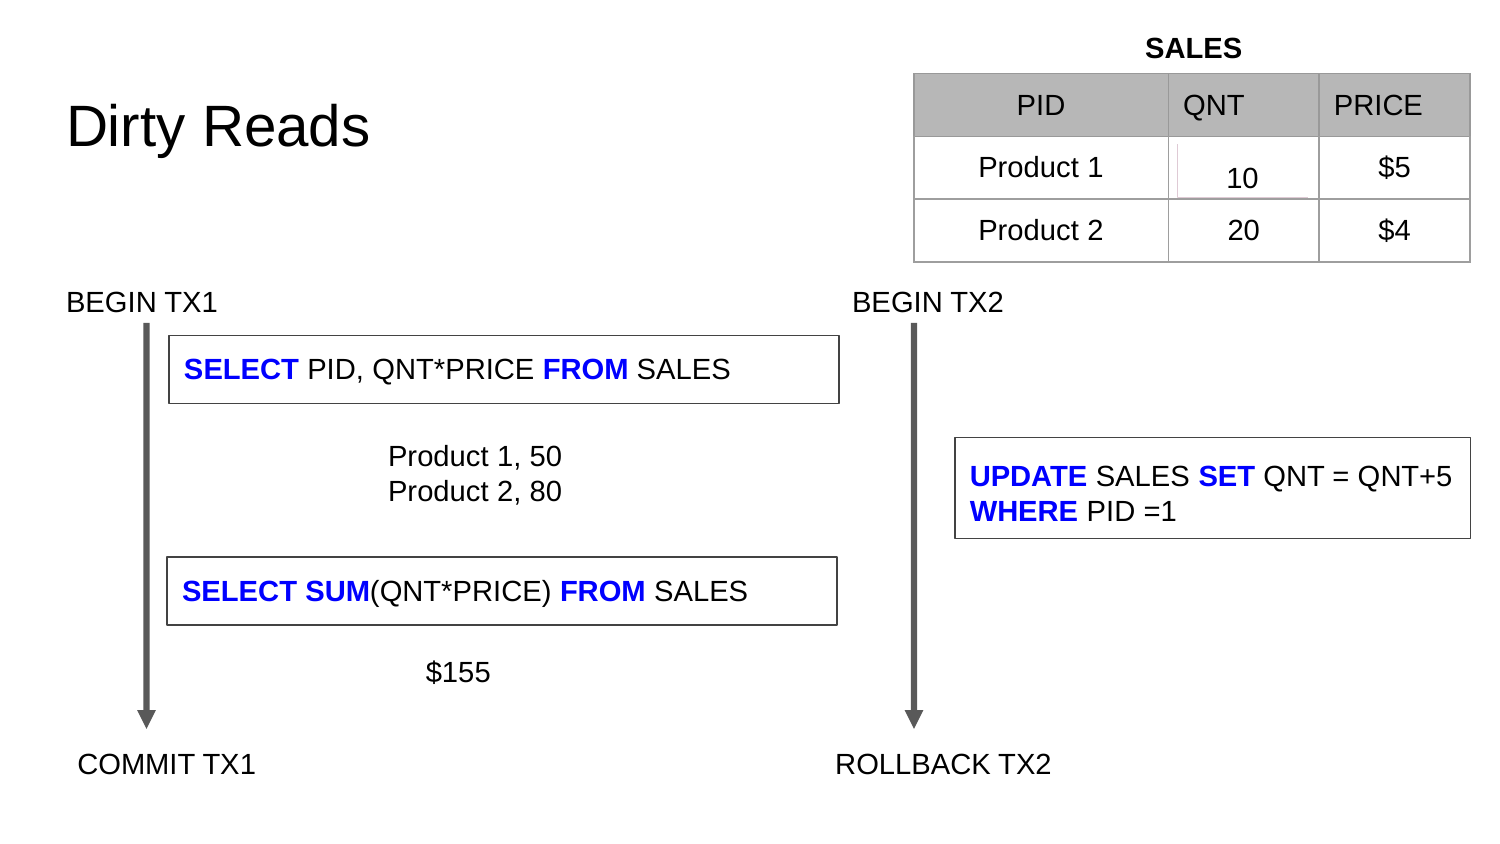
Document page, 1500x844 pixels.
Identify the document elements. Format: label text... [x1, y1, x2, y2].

text_box BEGIN TX2 [837, 267, 1021, 322]
table_header QNT [1169, 74, 1318, 136]
table_header PID [915, 74, 1168, 136]
table_cell 10 [1169, 137, 1318, 198]
text_box UPDATE SALES SET QNT = QNT+5 WHERE PID =1 [954, 437, 1471, 539]
text_box $155 [410, 638, 542, 707]
table_cell Product 1 [915, 137, 1168, 198]
text_box COMMIT TX1 [62, 730, 280, 784]
table_cell $4 [1320, 200, 1469, 261]
table_header PRICE [1320, 74, 1469, 136]
table_cell 20 [1169, 200, 1318, 261]
text_box SELECT PID, QNT*PRICE FROM SALES [168, 335, 839, 404]
title Dirty Reads [51, 72, 411, 167]
table_cell $5 [1320, 137, 1469, 198]
table_cell Product 2 [915, 200, 1168, 261]
text_box SELECT SUM(QNT*PRICE) FROM SALES [167, 557, 837, 626]
text_box ROLLBACK TX2 [820, 730, 1085, 784]
text_box Product 1, 50 Product 2, 80 [373, 421, 579, 491]
text_box BEGIN TX1 [51, 267, 235, 322]
text_box SALES [1130, 13, 1280, 68]
text_box 10 [1177, 144, 1308, 198]
